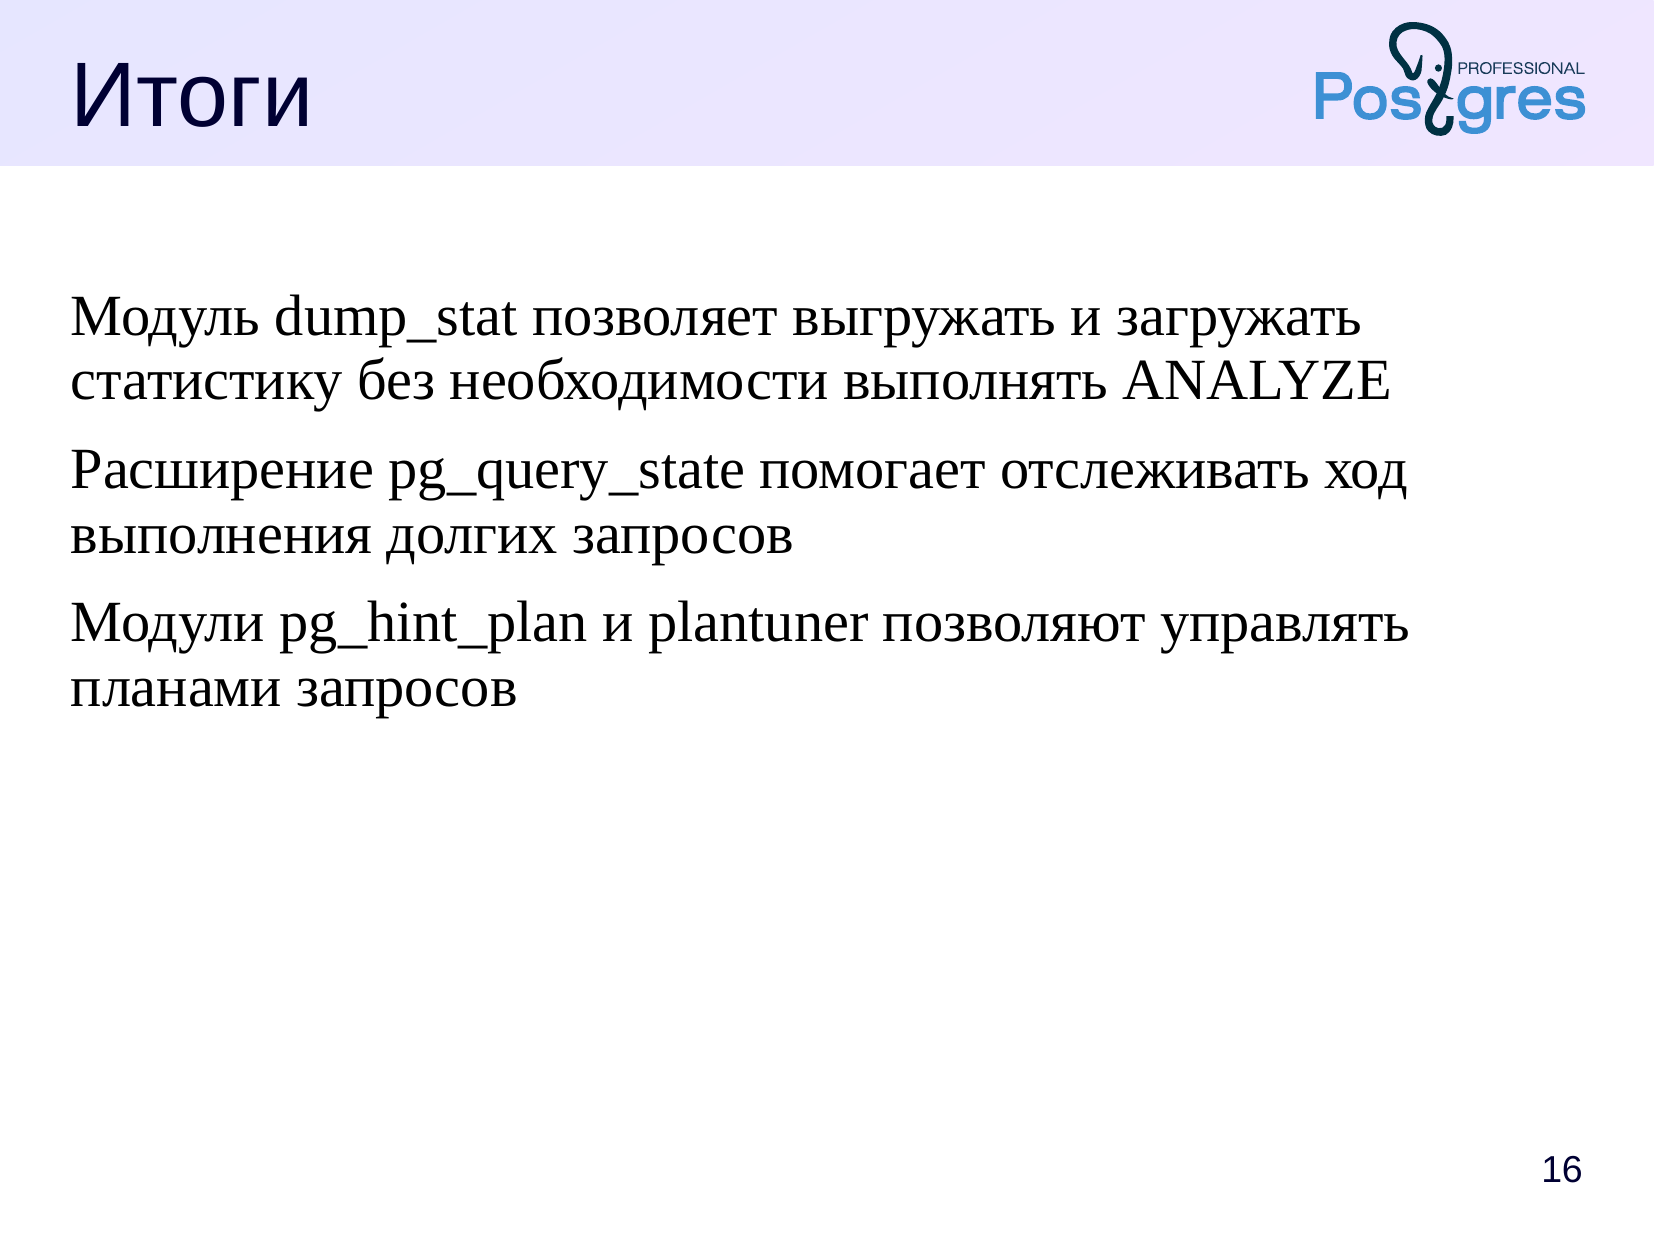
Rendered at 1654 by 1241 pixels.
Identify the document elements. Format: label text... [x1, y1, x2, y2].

list Модуль dump_stat позволяет выгружать и загружать статистику без необходимости выполнять ANALYZE Расширение pg_query_state помогает отслеживать ход выполнения долгих запросов Модули pg_hint_plan и plantuner позволяют управлять планами запросов [70, 283, 1583, 1134]
title Итоги [70, 43, 1241, 147]
